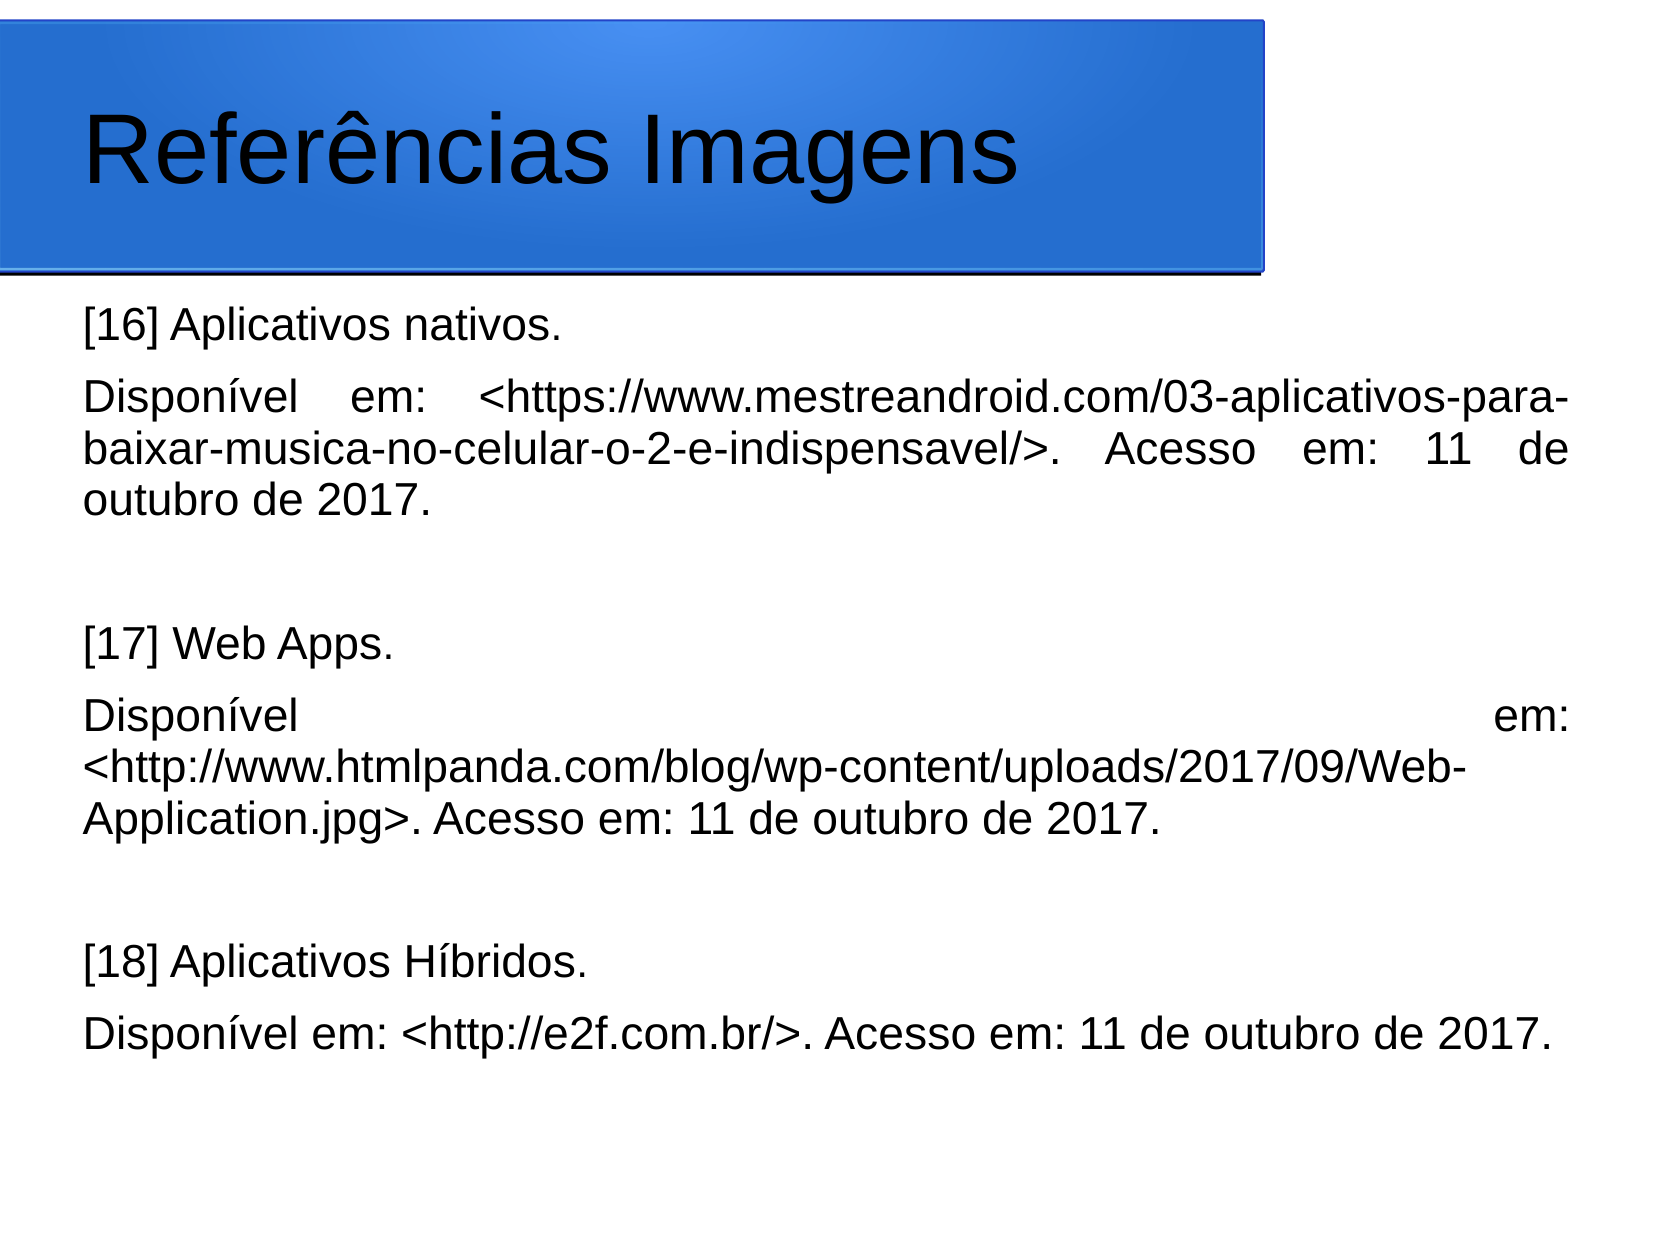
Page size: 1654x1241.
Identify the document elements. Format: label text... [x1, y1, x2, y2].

list [16] Aplicativos nativos. Disponível em: <https://www.mestreandroid.com/03-aplicativos-para-baixar-musica-no-celular-o-2-e-indispensavel/>. Acesso em: 11 de outubro de 2017. [17] Web Apps. Disponível em: <http://www.htmlpanda.com/blog/wp-content/uploads/2017/09/Web-Application.jpg>. Acesso em: 11 de outubro de 2017. [18] Aplicativos Híbridos. Disponível em: <http://e2f.com.br/>. Acesso em: 11 de outubro de 2017. [82, 299, 1571, 1123]
title Referências Imagens [82, 47, 1235, 252]
